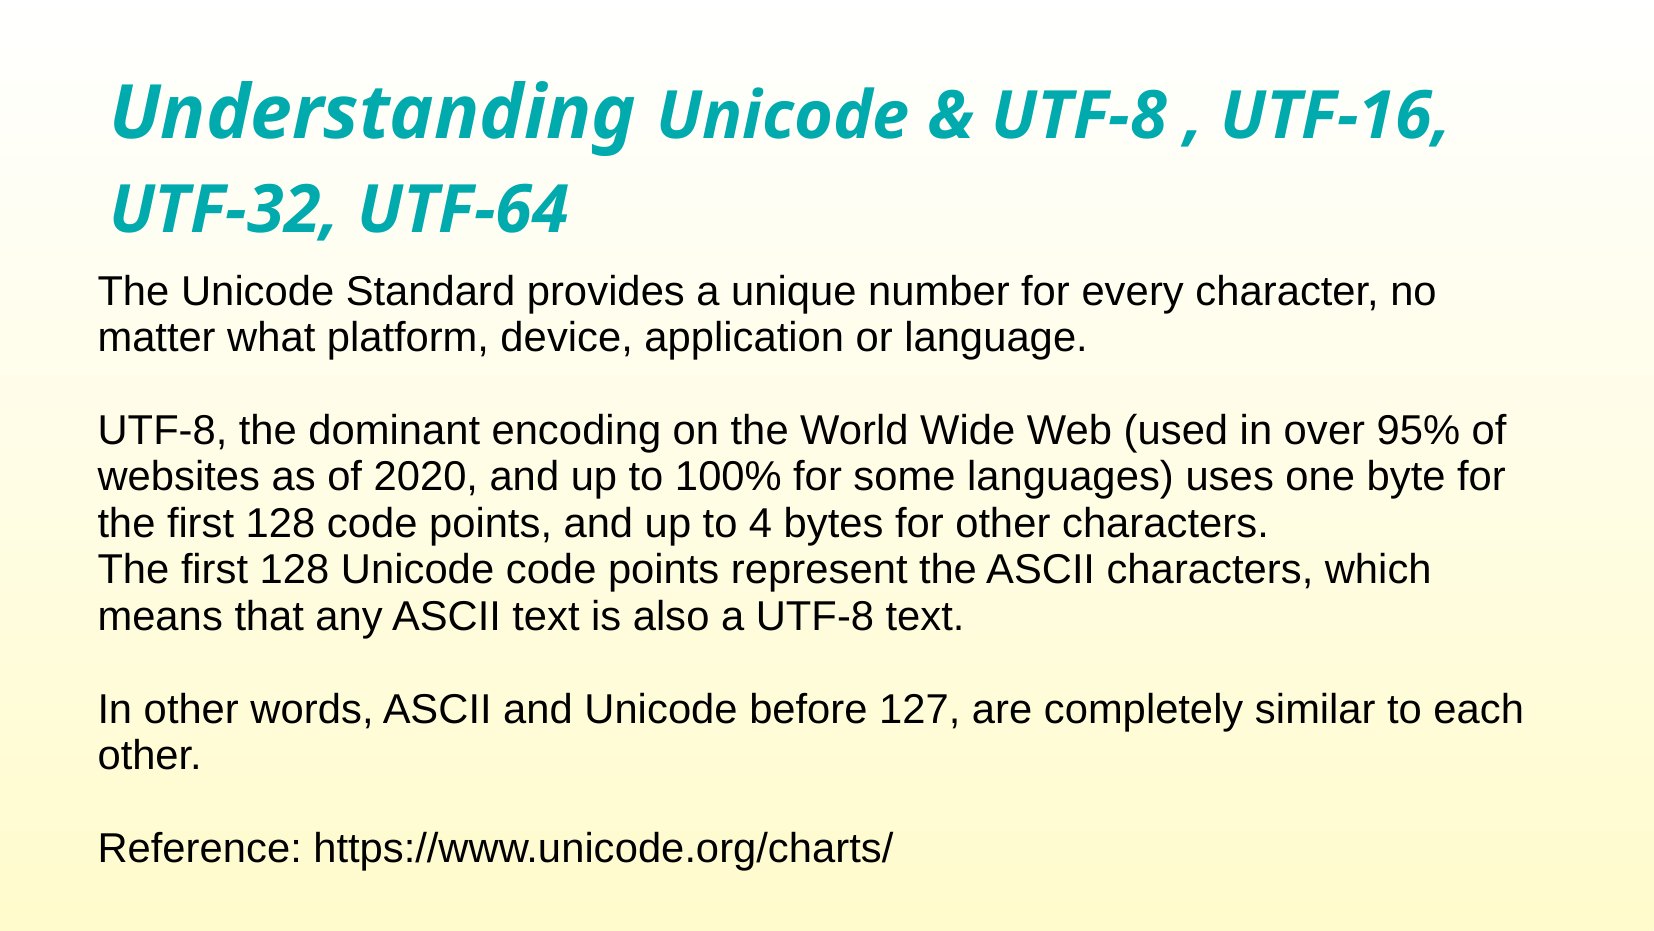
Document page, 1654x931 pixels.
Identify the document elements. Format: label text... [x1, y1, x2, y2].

text_box Understanding Unicode & UTF-8 , UTF-16, UTF-32, UTF-64 [94, 51, 1501, 226]
text_box The Unicode Standard provides a unique number for every character, no matter what platform, device, application or language. UTF-8, the dominant encoding on the World Wide Web (used in over 95% of websites as of 2020, and up to 100% for some languages) uses one byte for the first 128 code points, and up to 4 bytes for other characters. The first 128 Unicode code points represent the ASCII characters, which means that any ASCII text is also a UTF-8 text. In other words, ASCII and Unicode before 127, are completely similar to each other. Reference: https://www.unicode.org/charts/ [82, 259, 1571, 879]
